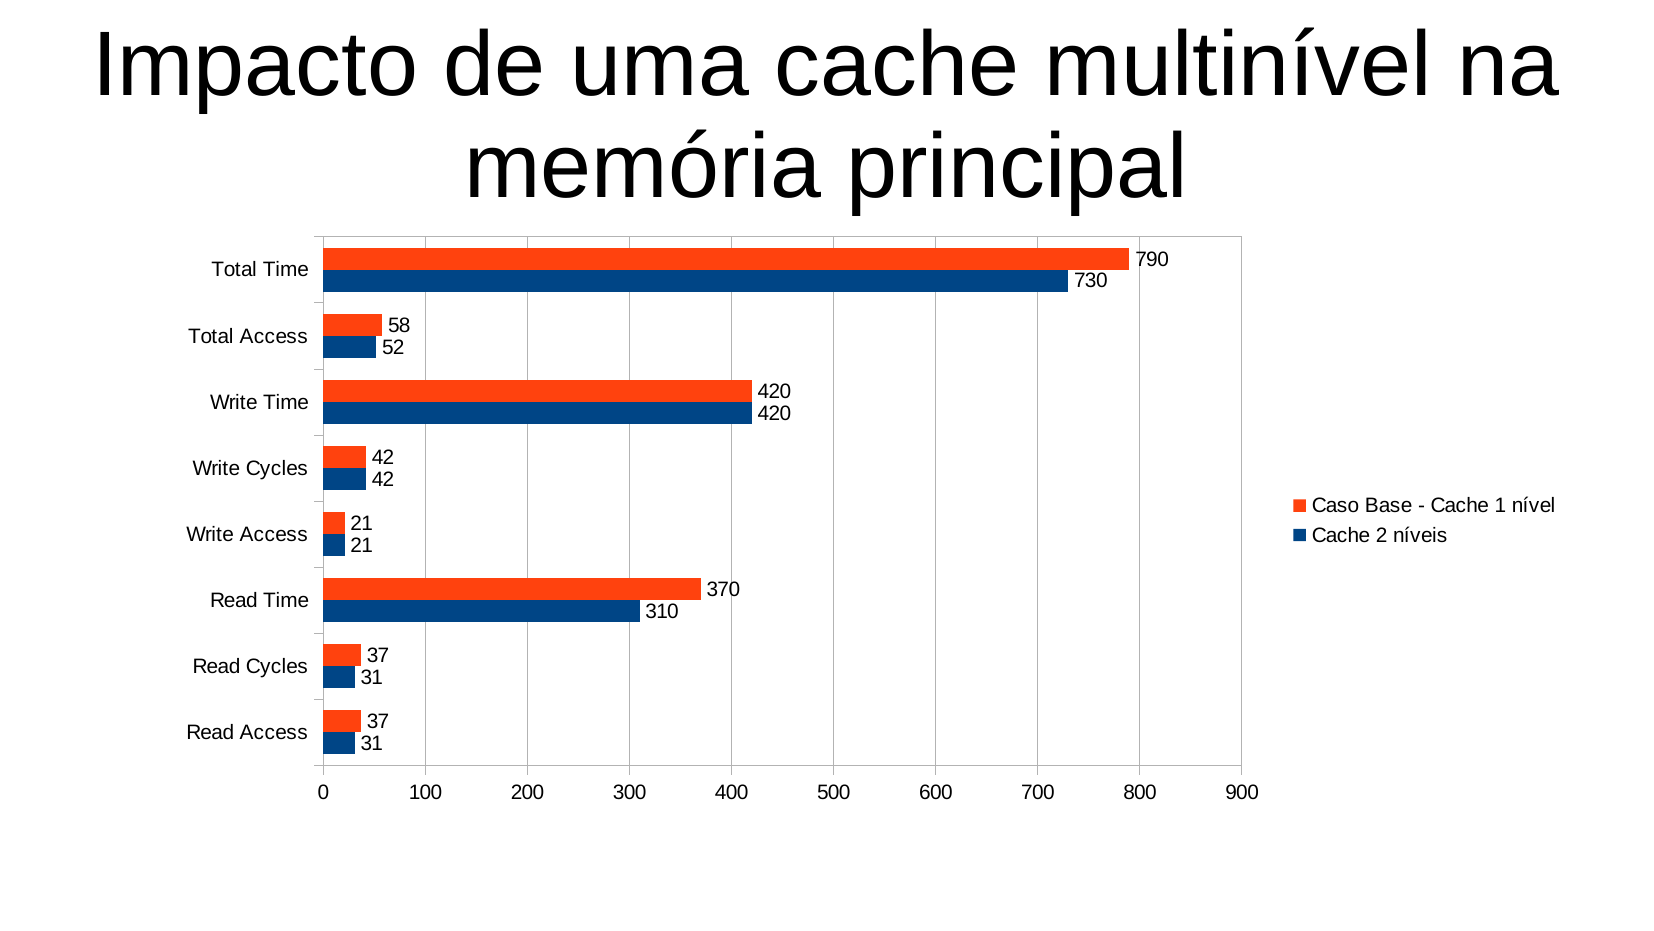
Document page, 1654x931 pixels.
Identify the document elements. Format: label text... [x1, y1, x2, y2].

chart [158, 225, 1576, 816]
title Impacto de uma cache multinível na memória principal [82, 12, 1571, 218]
